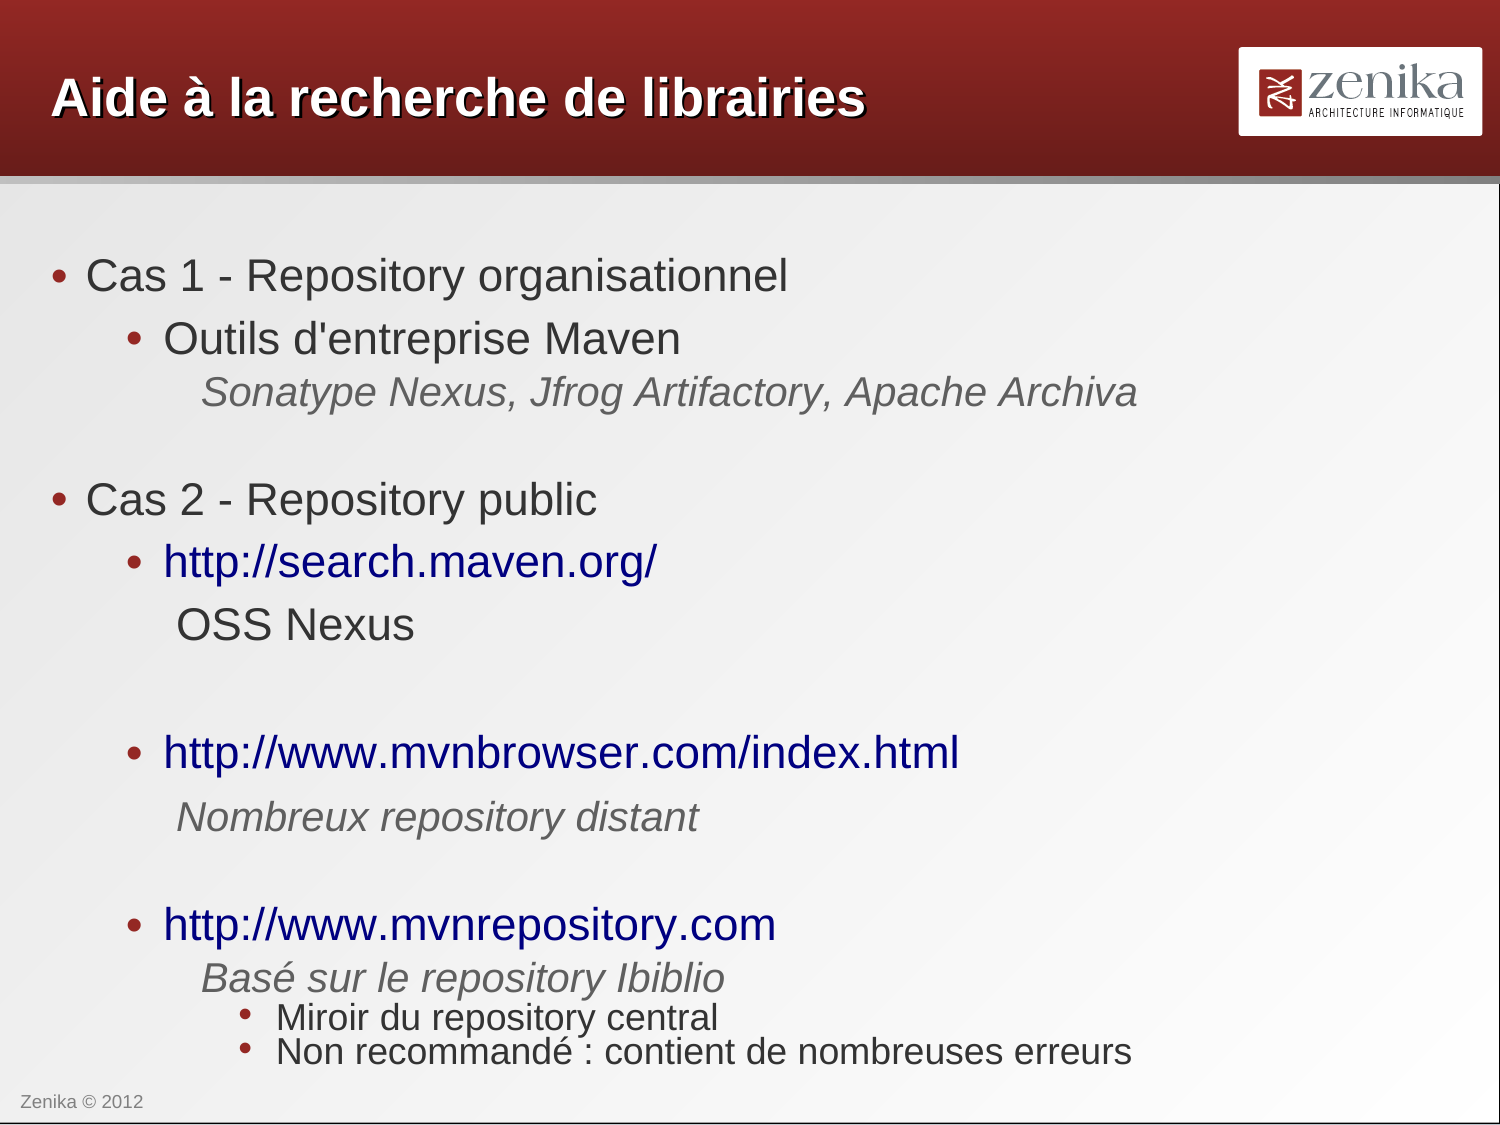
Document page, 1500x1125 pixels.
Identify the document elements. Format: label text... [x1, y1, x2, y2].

list Cas 1 - Repository organisationnel Outils d'entreprise Maven Sonatype Nexus, Jfrog Artifactory, Apache Archiva Cas 2 - Repository public http://search.maven.org/ OSS Nexus http://www.mvnbrowser.com/index.html Nombreux repository distant http://www.mvnrepository.com Basé sur le repository Ibiblio Miroir du repository central Non recommandé : contient de nombreuses erreurs [50, 249, 1435, 1079]
title Aide à la recherche de librairies [50, 15, 1206, 180]
picture [1257, 58, 1464, 125]
